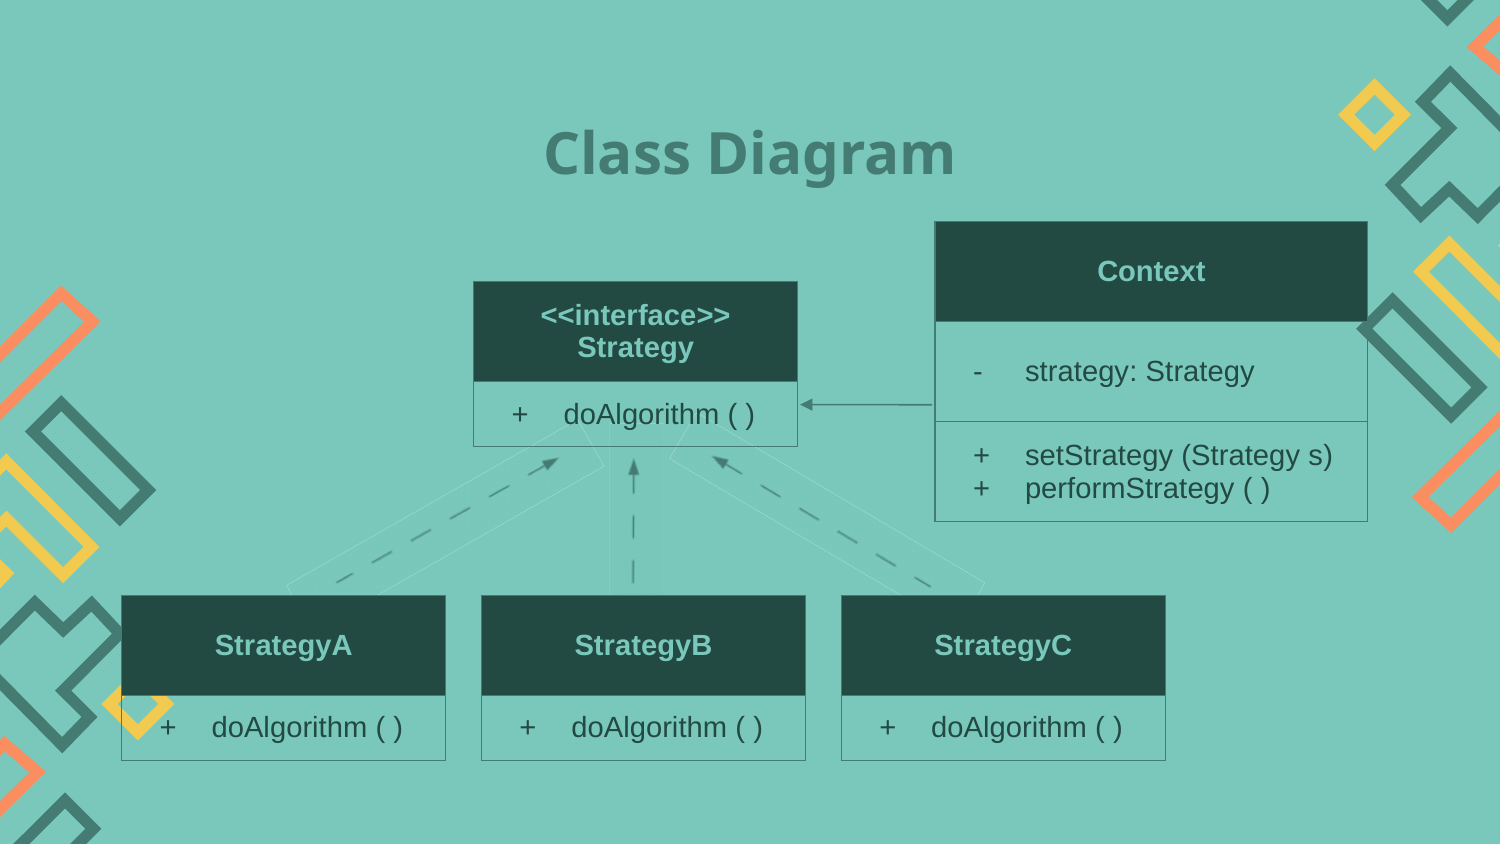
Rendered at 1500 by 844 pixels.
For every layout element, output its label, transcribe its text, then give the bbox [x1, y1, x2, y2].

picture [609, 447, 664, 595]
table_cell setStrategy (Strategy s) performStrategy ( ) [936, 422, 1367, 521]
table_cell doAlgorithm ( ) [122, 696, 445, 760]
table_cell doAlgorithm ( ) [474, 382, 797, 446]
title Class Diagram [98, 101, 1402, 195]
table_header StrategyB [482, 596, 805, 695]
table_header StrategyA [122, 596, 445, 695]
table_cell doAlgorithm ( ) [482, 696, 805, 760]
table_header StrategyC [842, 596, 1165, 695]
table_cell doAlgorithm ( ) [842, 696, 1165, 760]
picture [286, 447, 604, 595]
table_header <<interface>> Strategy [474, 282, 797, 381]
picture [669, 447, 985, 595]
table_cell strategy: Strategy [936, 322, 1367, 421]
table_header Context [936, 222, 1367, 321]
